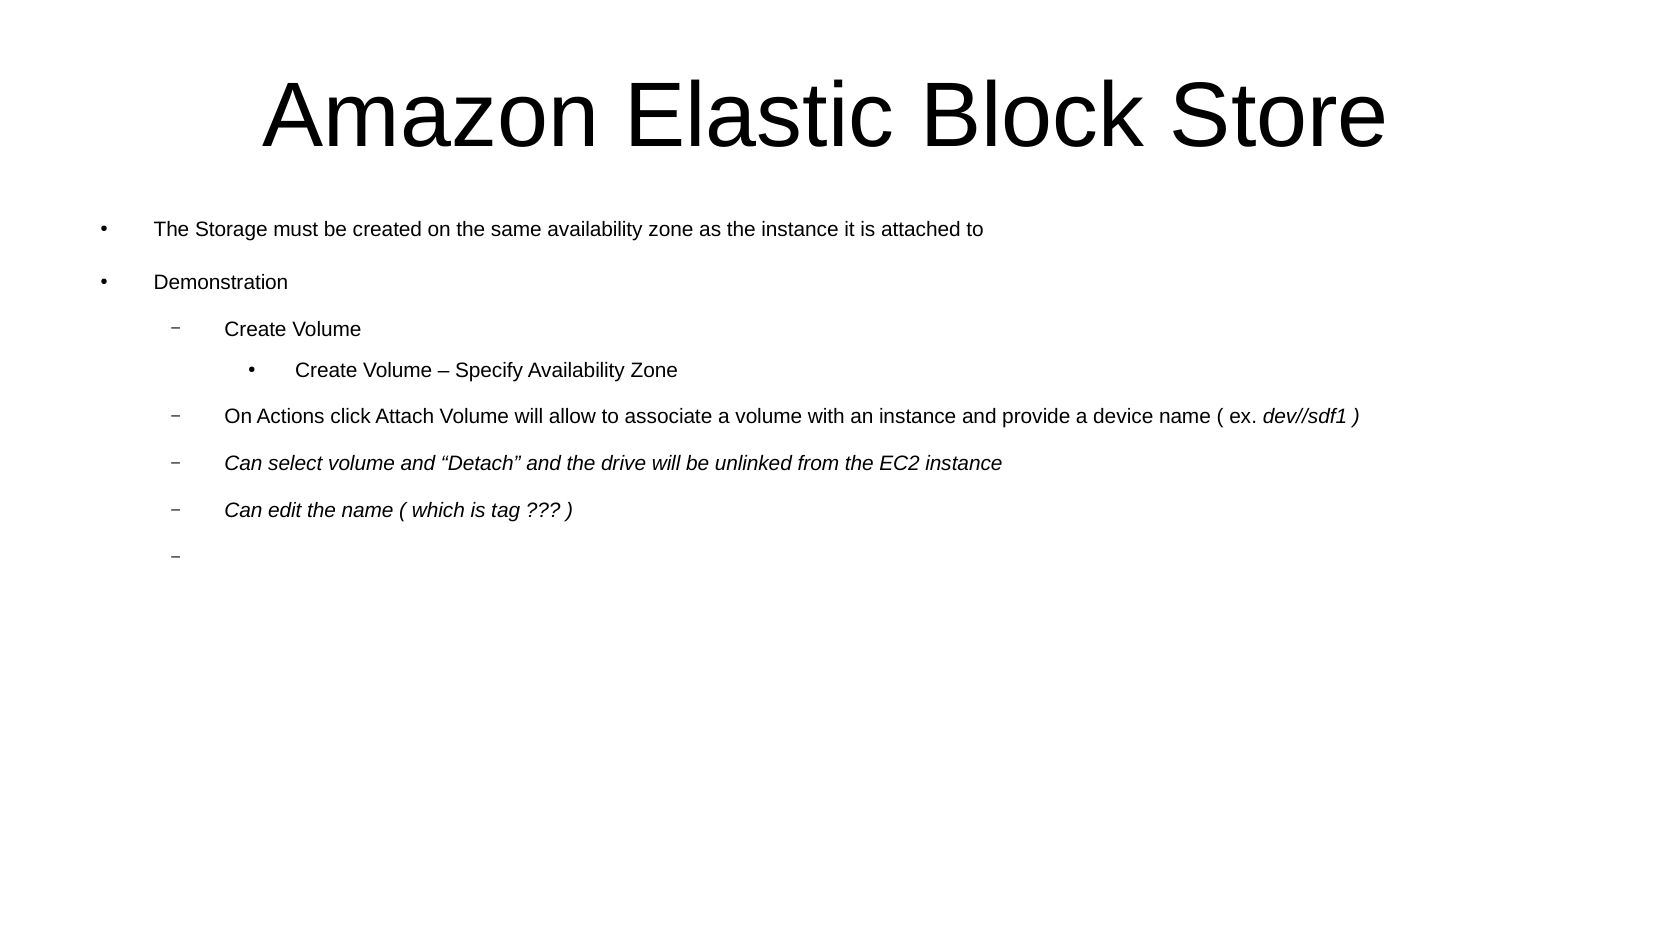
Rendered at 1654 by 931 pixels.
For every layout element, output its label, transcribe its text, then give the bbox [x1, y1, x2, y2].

title Amazon Elastic Block Store [82, 37, 1571, 193]
list The Storage must be created on the same availability zone as the instance it is attached to Demonstration Create Volume Create Volume – Specify Availability Zone On Actions click Attach Volume will allow to associate a volume with an instance and provide a device name ( ex. dev//sdf1 ) Can select volume and “Detach” and the drive will be unlinked from the EC2 instance Can edit the name ( which is tag ??? ) [82, 217, 1636, 901]
